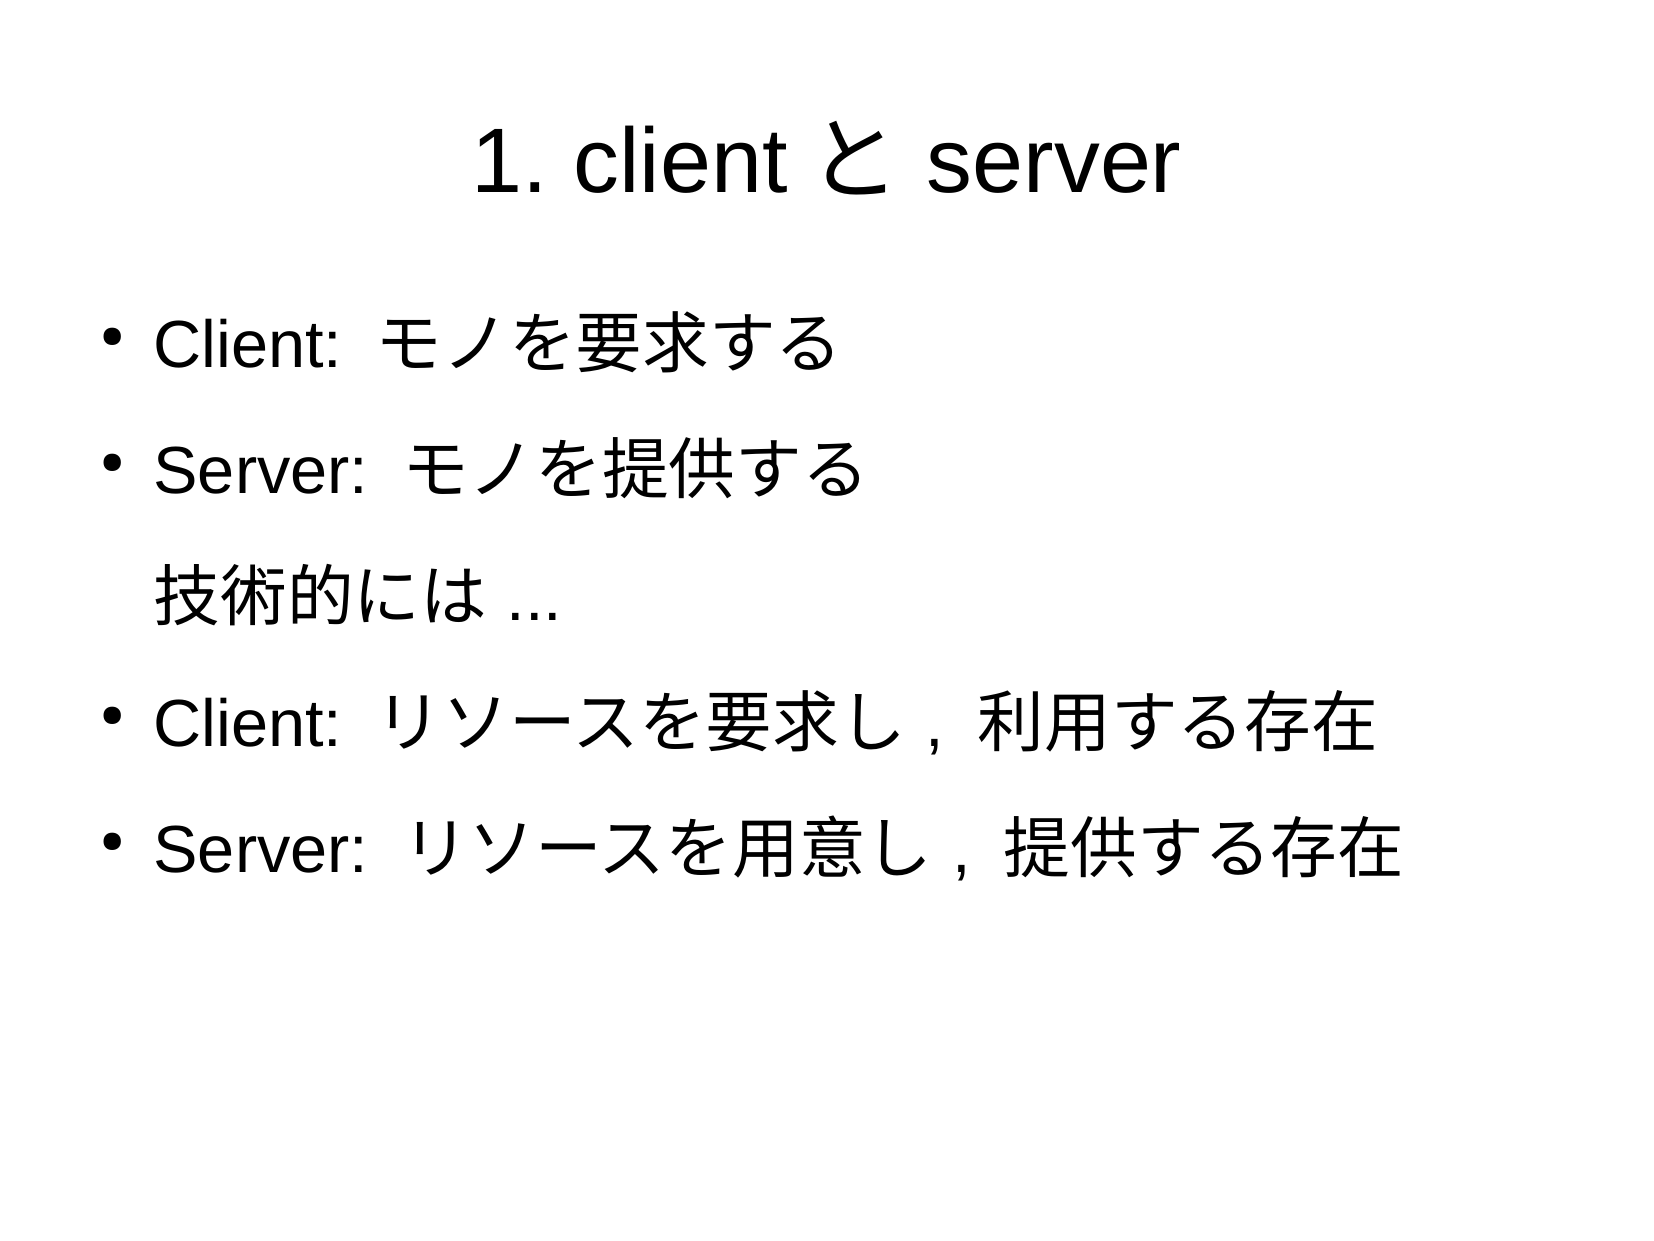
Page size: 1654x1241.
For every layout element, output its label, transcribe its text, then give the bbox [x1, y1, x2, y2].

title 1. clientとserver [82, 49, 1571, 257]
list Client: モノを要求する Server: モノを提供する 技術的には... Client: リソースを要求し, 利用する存在 Server: リソースを用意し, 提供する存在 [82, 290, 1571, 1010]
